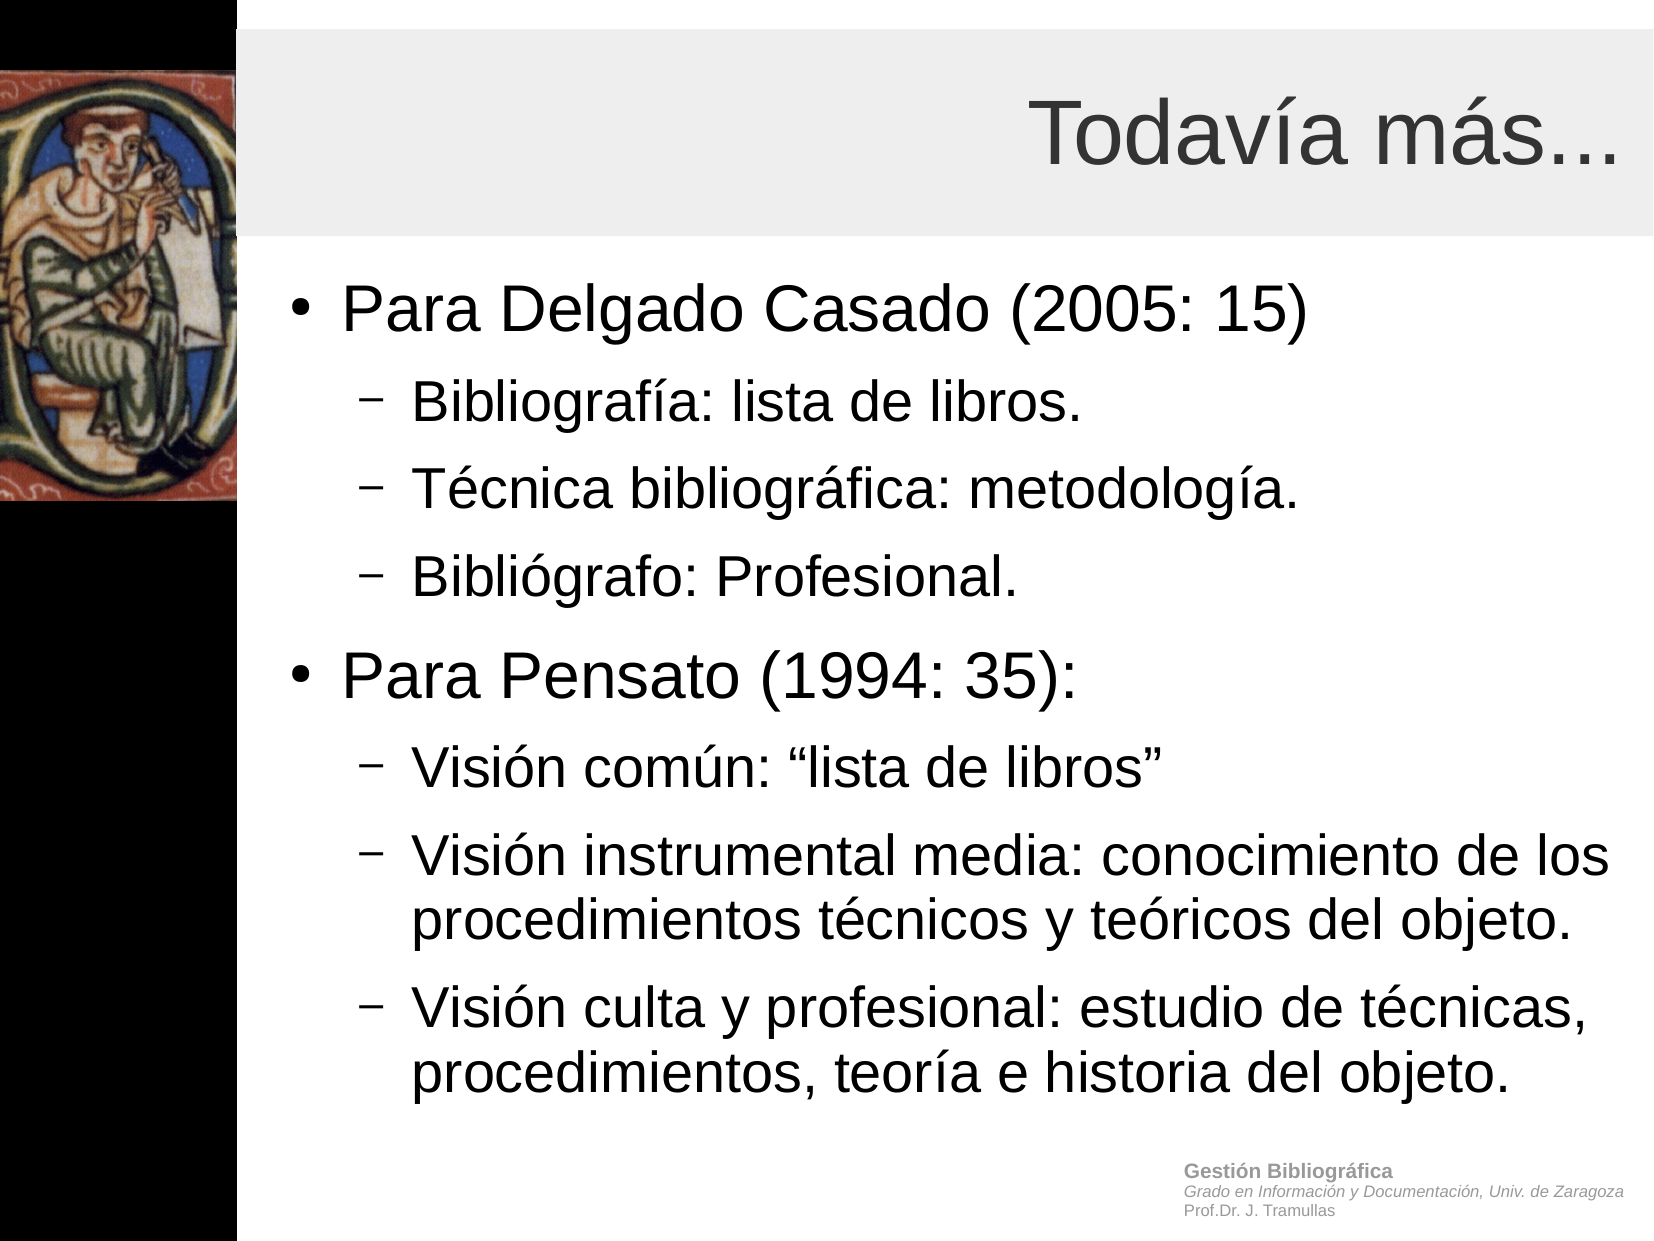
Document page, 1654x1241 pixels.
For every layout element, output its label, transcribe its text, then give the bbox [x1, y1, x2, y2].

list Para Delgado Casado (2005: 15) Bibliografía: lista de libros. Técnica bibliográfica: metodología. Bibliógrafo: Profesional. Para Pensato (1994: 35): Visión común: “lista de libros” Visión instrumental media: conocimiento de los procedimientos técnicos y teóricos del objeto. Visión culta y profesional: estudio de técnicas, procedimientos, teoría e historia del objeto. [271, 271, 1619, 1134]
picture [0, 70, 237, 501]
title Todavía más... [236, 29, 1654, 237]
